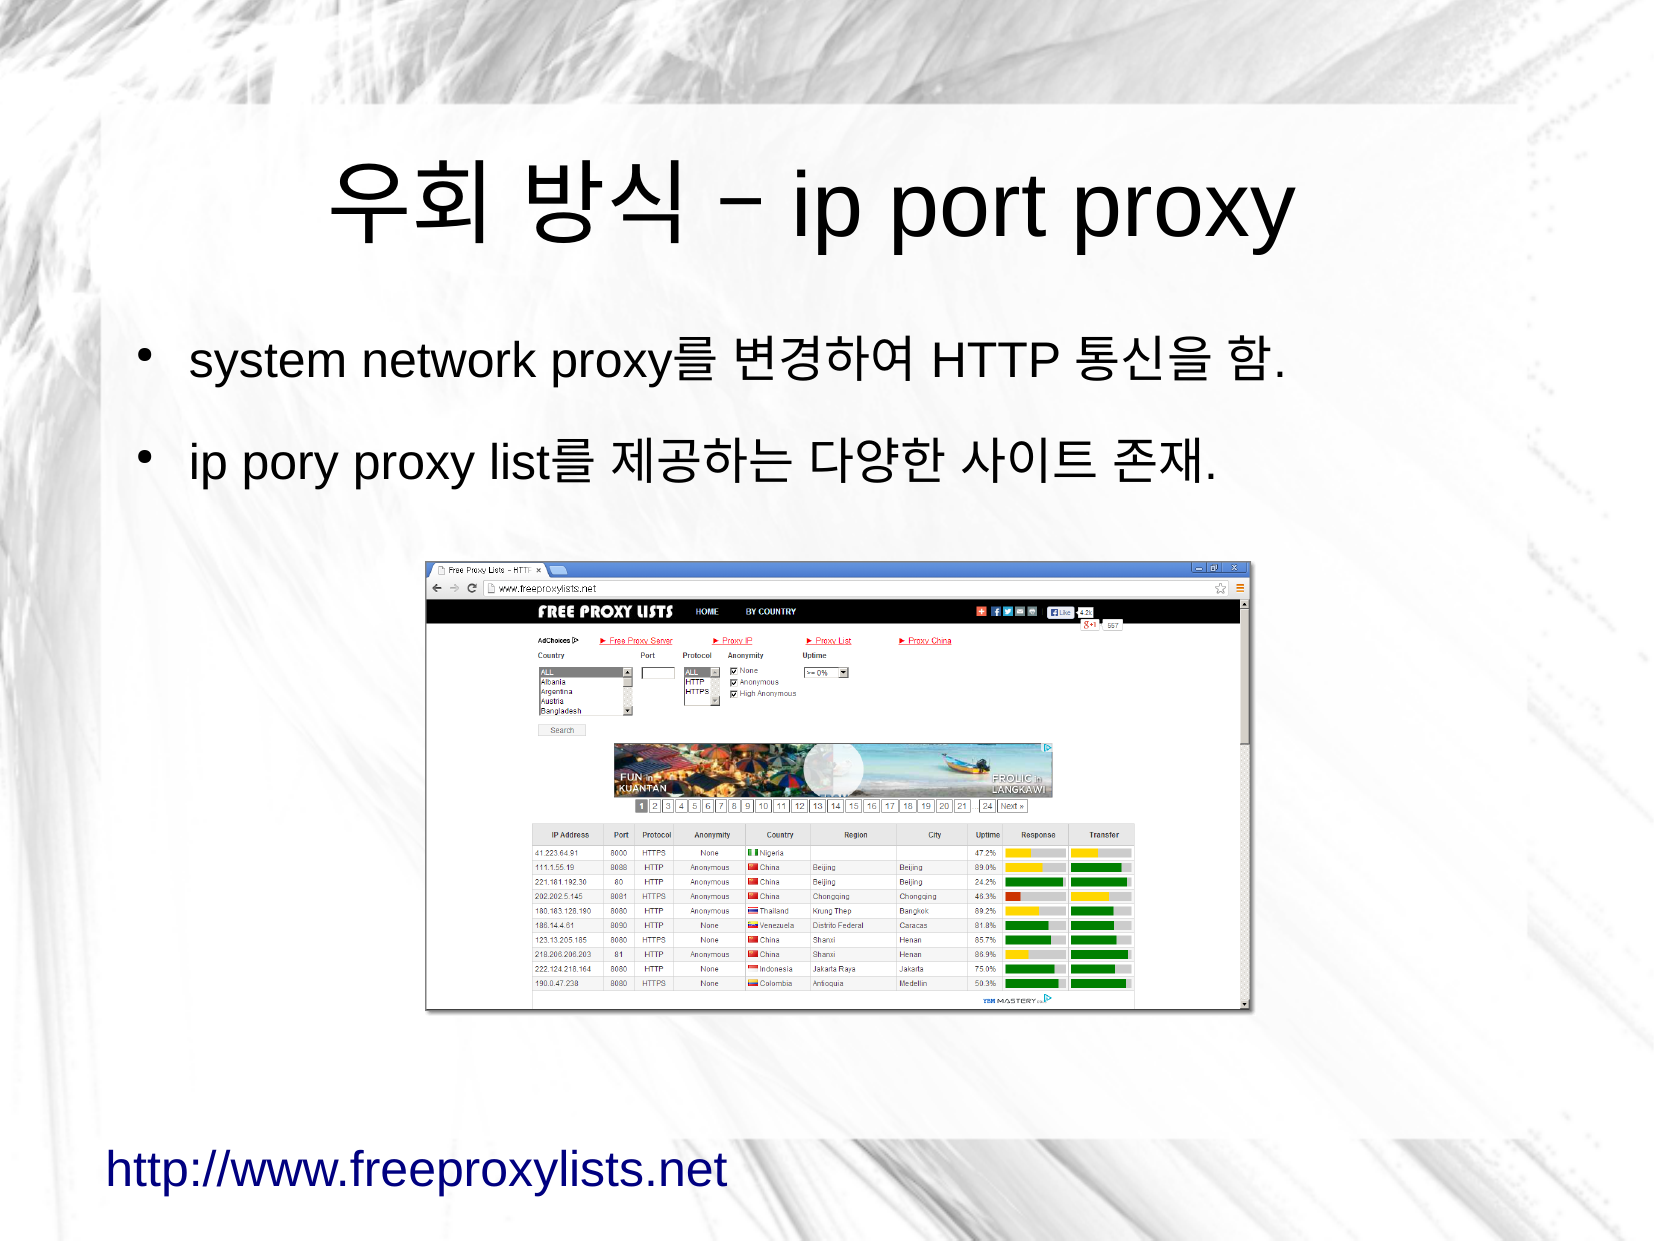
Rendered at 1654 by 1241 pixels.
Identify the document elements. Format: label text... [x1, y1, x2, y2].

title 우회 방식 – ip port proxy [118, 112, 1506, 281]
list system network proxy를 변경하여 HTTP 통신을 함. ip pory proxy list를 제공하는 다양한 사이트 존재. [118, 319, 1571, 945]
text_box http://www.freeproxylists.net [90, 1134, 1583, 1205]
picture [0, 0, 1654, 1241]
